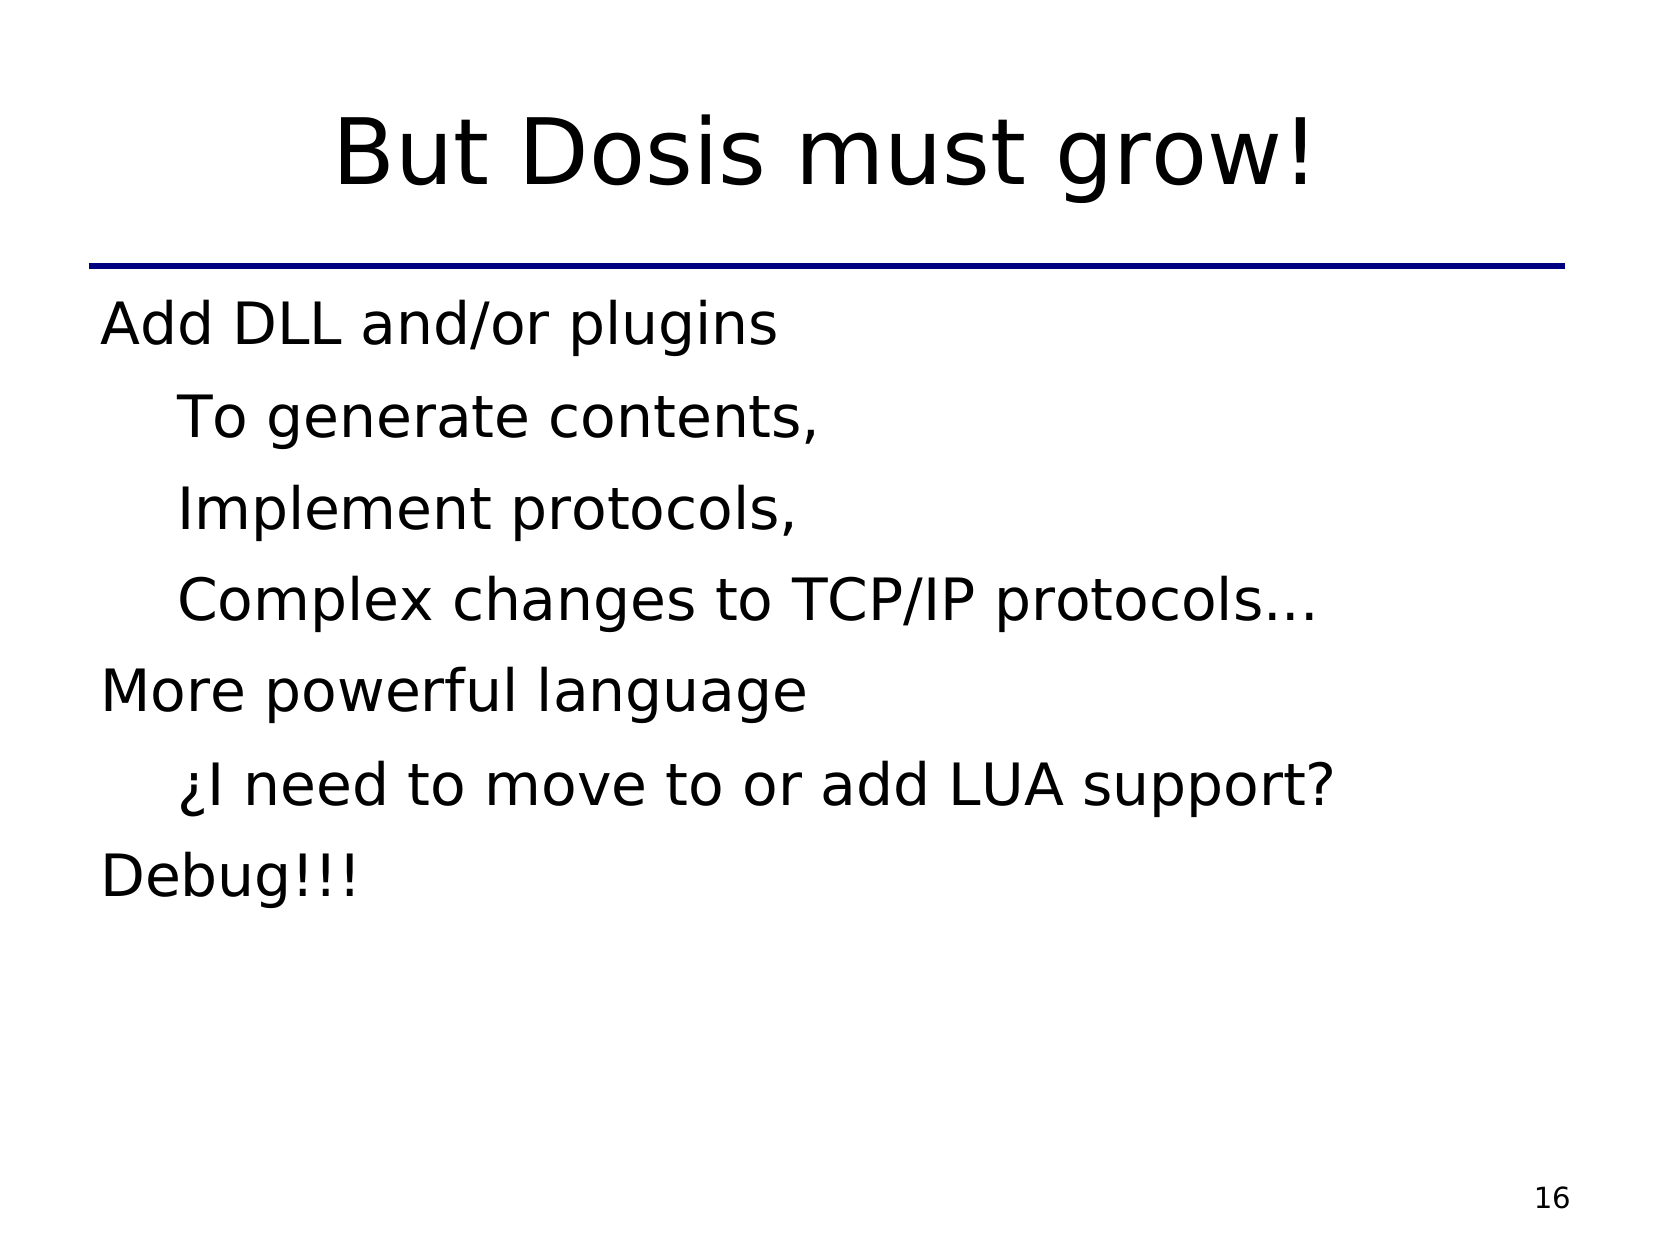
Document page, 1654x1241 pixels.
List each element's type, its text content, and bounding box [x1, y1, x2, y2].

list Add DLL and/or plugins To generate contents, Implement protocols, Complex changes to TCP/IP protocols... More powerful language ¿I need to move to or add LUA support? Debug!!! [82, 290, 1571, 1094]
title But Dosis must grow! [82, 49, 1571, 257]
